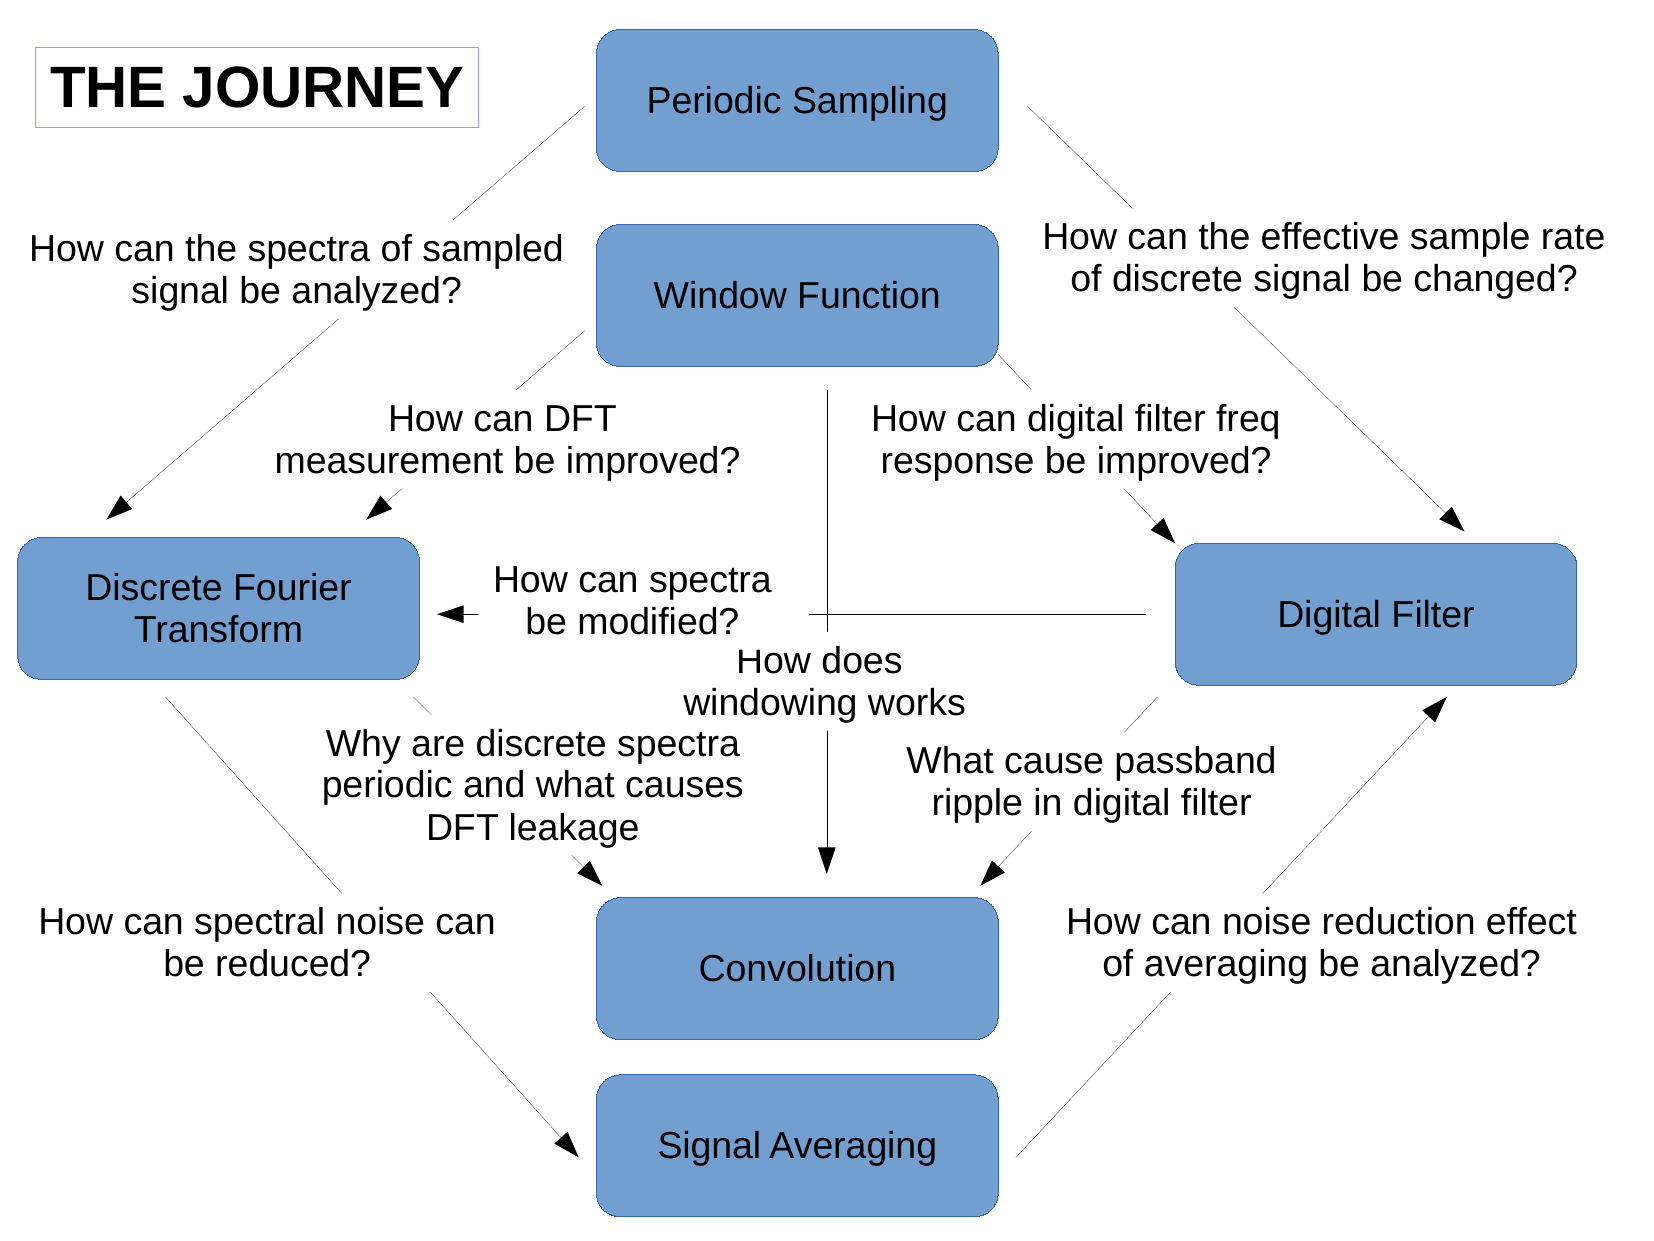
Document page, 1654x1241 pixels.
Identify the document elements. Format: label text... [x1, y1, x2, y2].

text_box THE JOURNEY [35, 47, 479, 128]
text_box How does windowing works [668, 631, 981, 731]
text_box Convolution [596, 897, 999, 1040]
text_box Periodic Sampling [596, 29, 999, 172]
text_box How can DFT measurement be improved? [259, 389, 768, 489]
text_box How can digital filter freq response be improved? [856, 389, 1317, 489]
text_box What cause passband ripple in digital filter [891, 732, 1323, 832]
text_box Discrete Fourier Transform [17, 537, 420, 680]
text_box How can noise reduction effect of averaging be analyzed? [1051, 893, 1613, 993]
text_box How can spectra be modified? [478, 550, 810, 650]
text_box Why are discrete spectra periodic and what causes DFT leakage [307, 714, 762, 856]
text_box Digital Filter [1175, 543, 1577, 686]
text_box Window Function [596, 224, 999, 367]
text_box Signal Averaging [596, 1074, 999, 1217]
text_box How can the effective sample rate of discrete signal be changed? [1027, 208, 1654, 308]
text_box How can the spectra of sampled signal be analyzed? [14, 220, 579, 319]
text_box How can spectral noise can be reduced? [23, 893, 556, 993]
